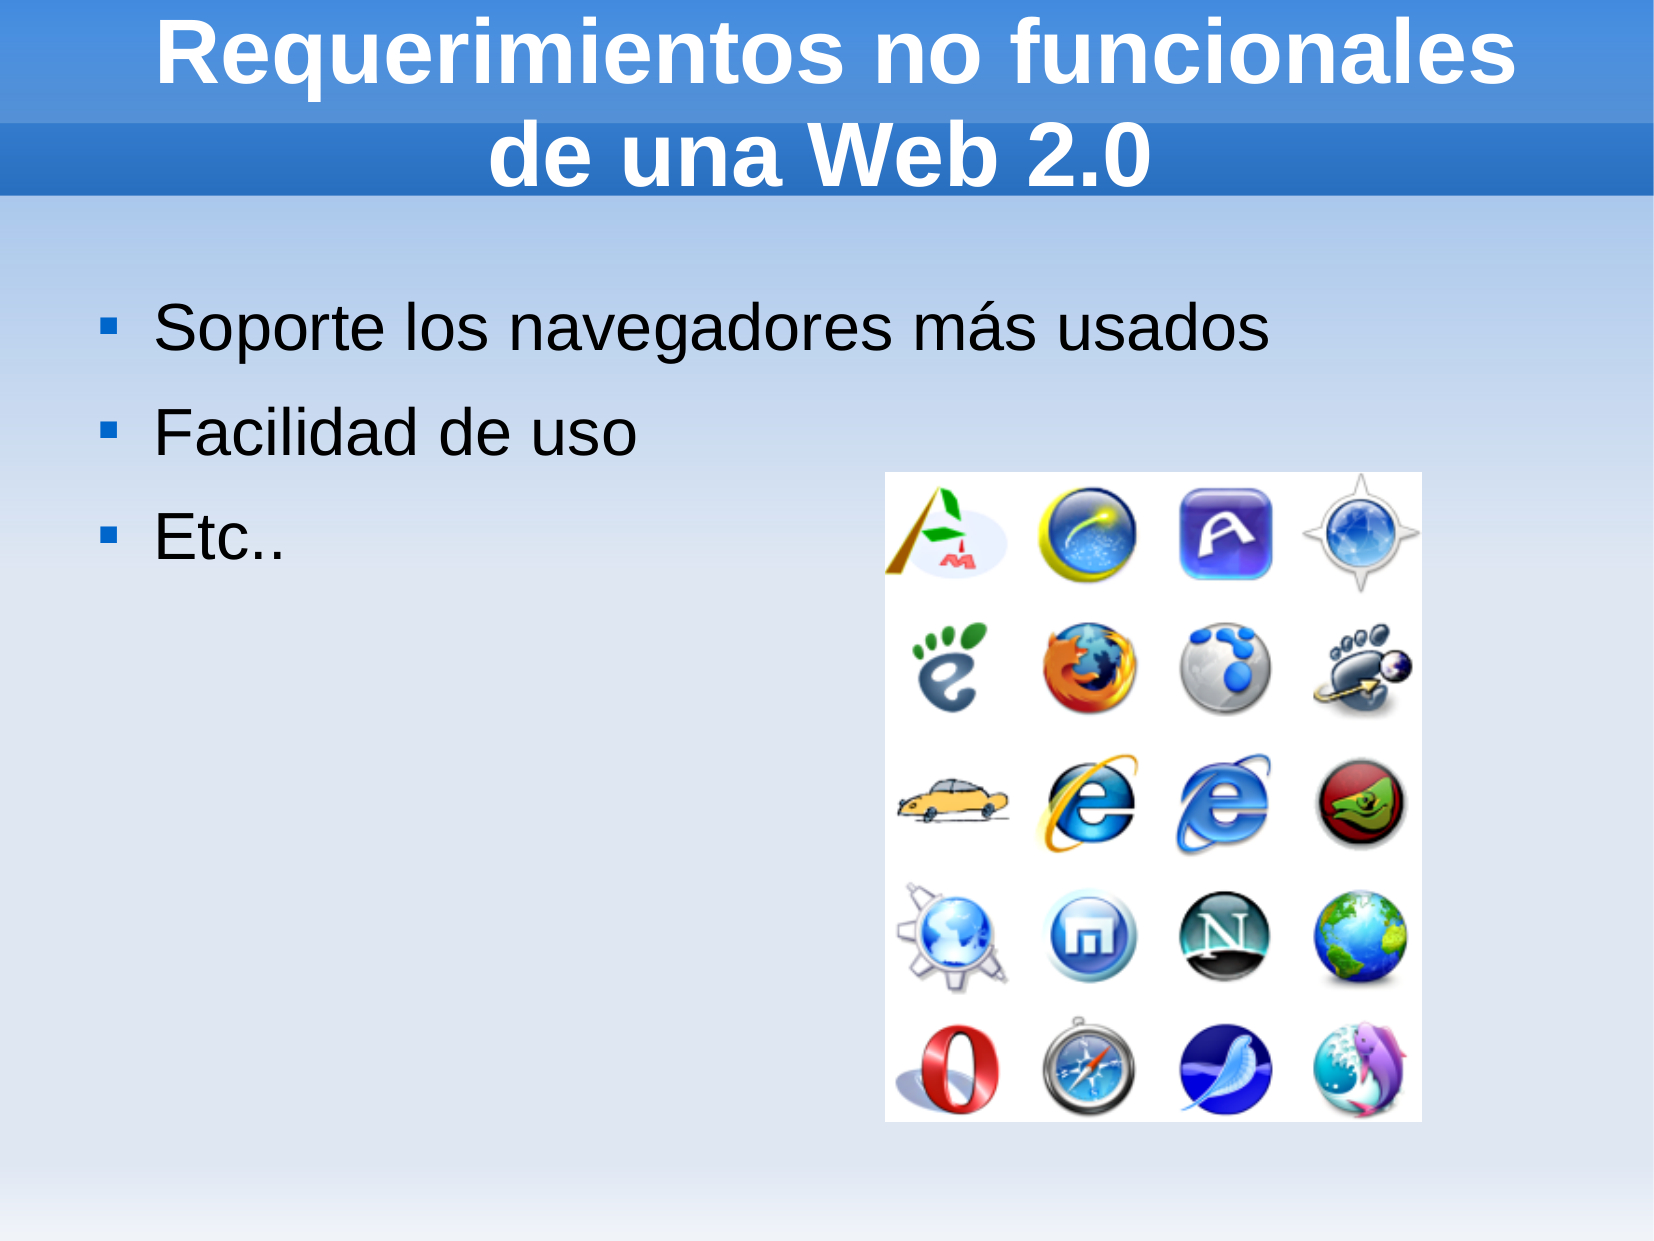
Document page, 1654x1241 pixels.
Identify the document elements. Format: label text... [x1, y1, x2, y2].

picture [0, 0, 1654, 1241]
list Soporte los navegadores más usados Facilidad de uso Etc.. [82, 290, 1571, 1094]
title Requerimientos no funcionales de una Web 2.0 [76, 1, 1565, 207]
